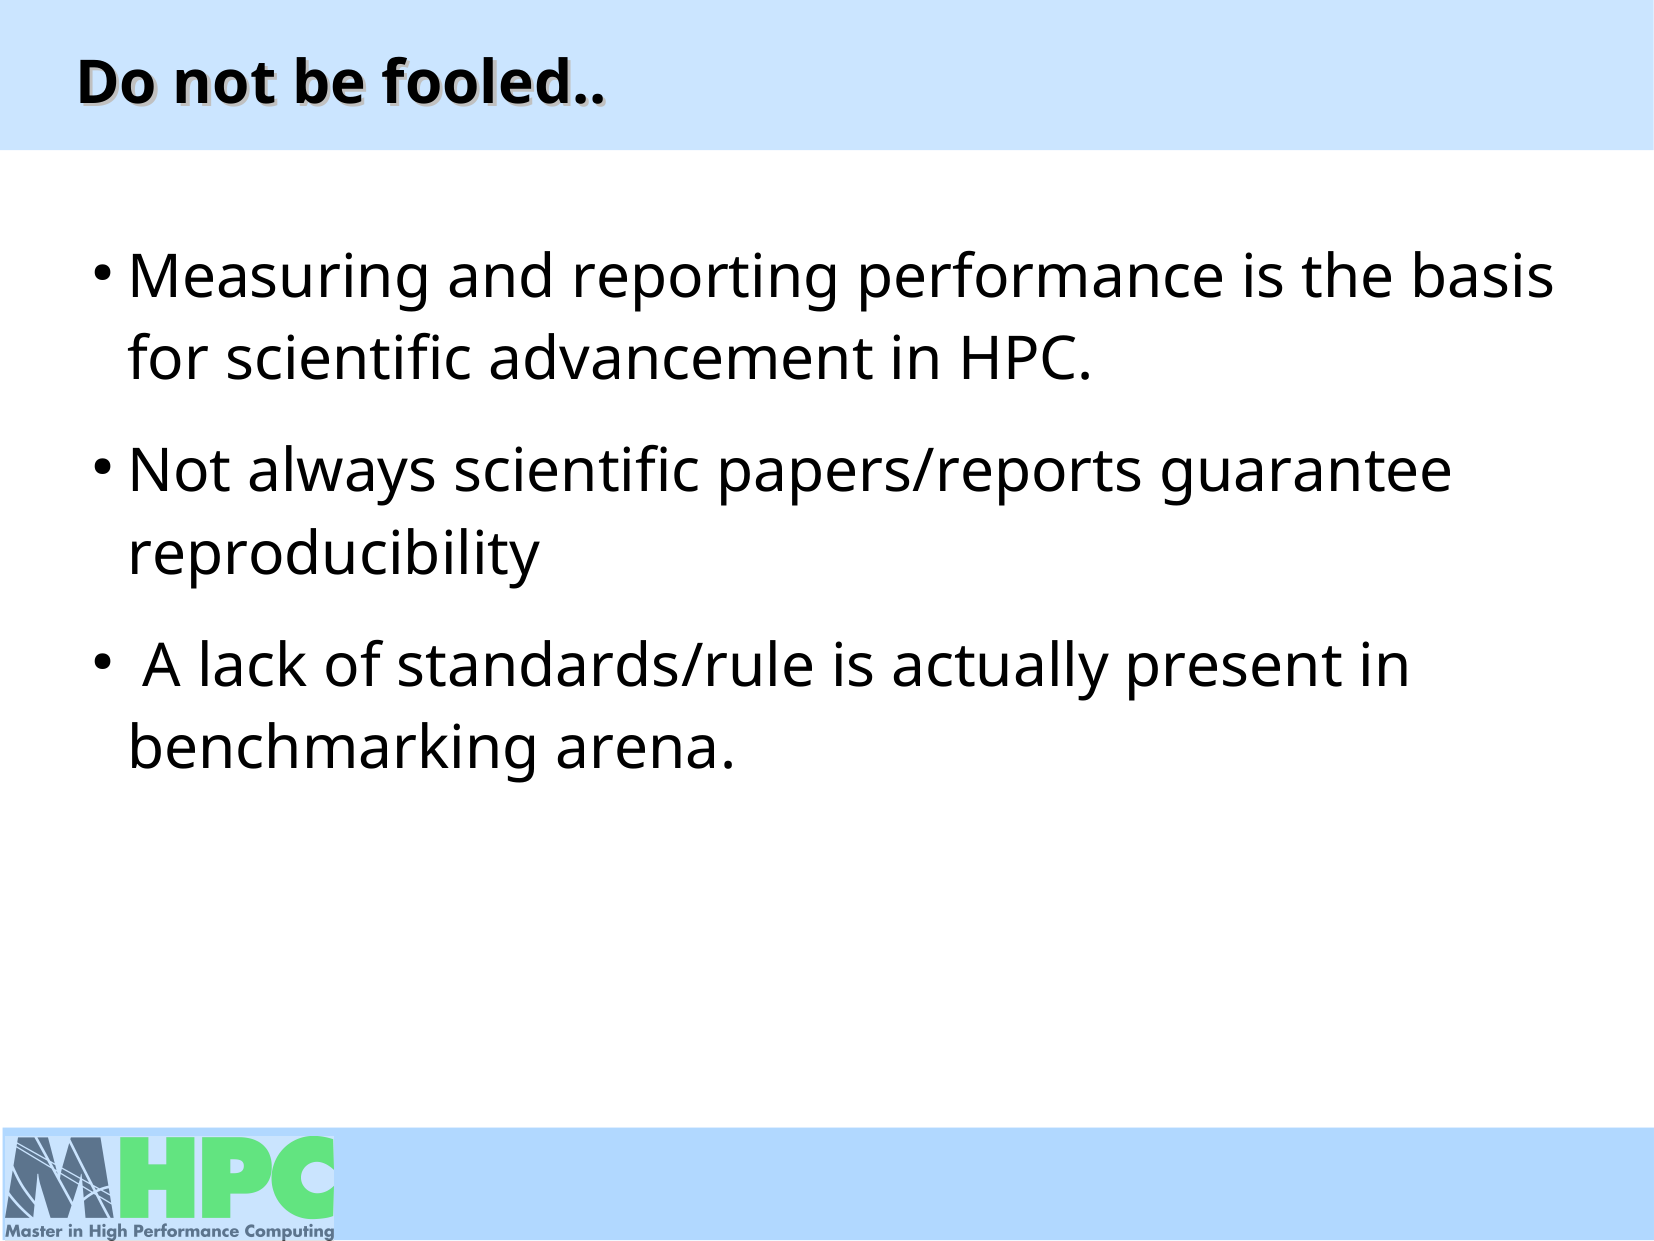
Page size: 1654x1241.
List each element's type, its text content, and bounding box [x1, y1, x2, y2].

title Do not be fooled.. [75, 0, 1421, 184]
list Measuring and reporting performance is the basis for scientific advancement in HPC. Not always scientific papers/reports guarantee reproducibility A lack of standards/rule is actually present in benchmarking arena. [62, 232, 1576, 976]
